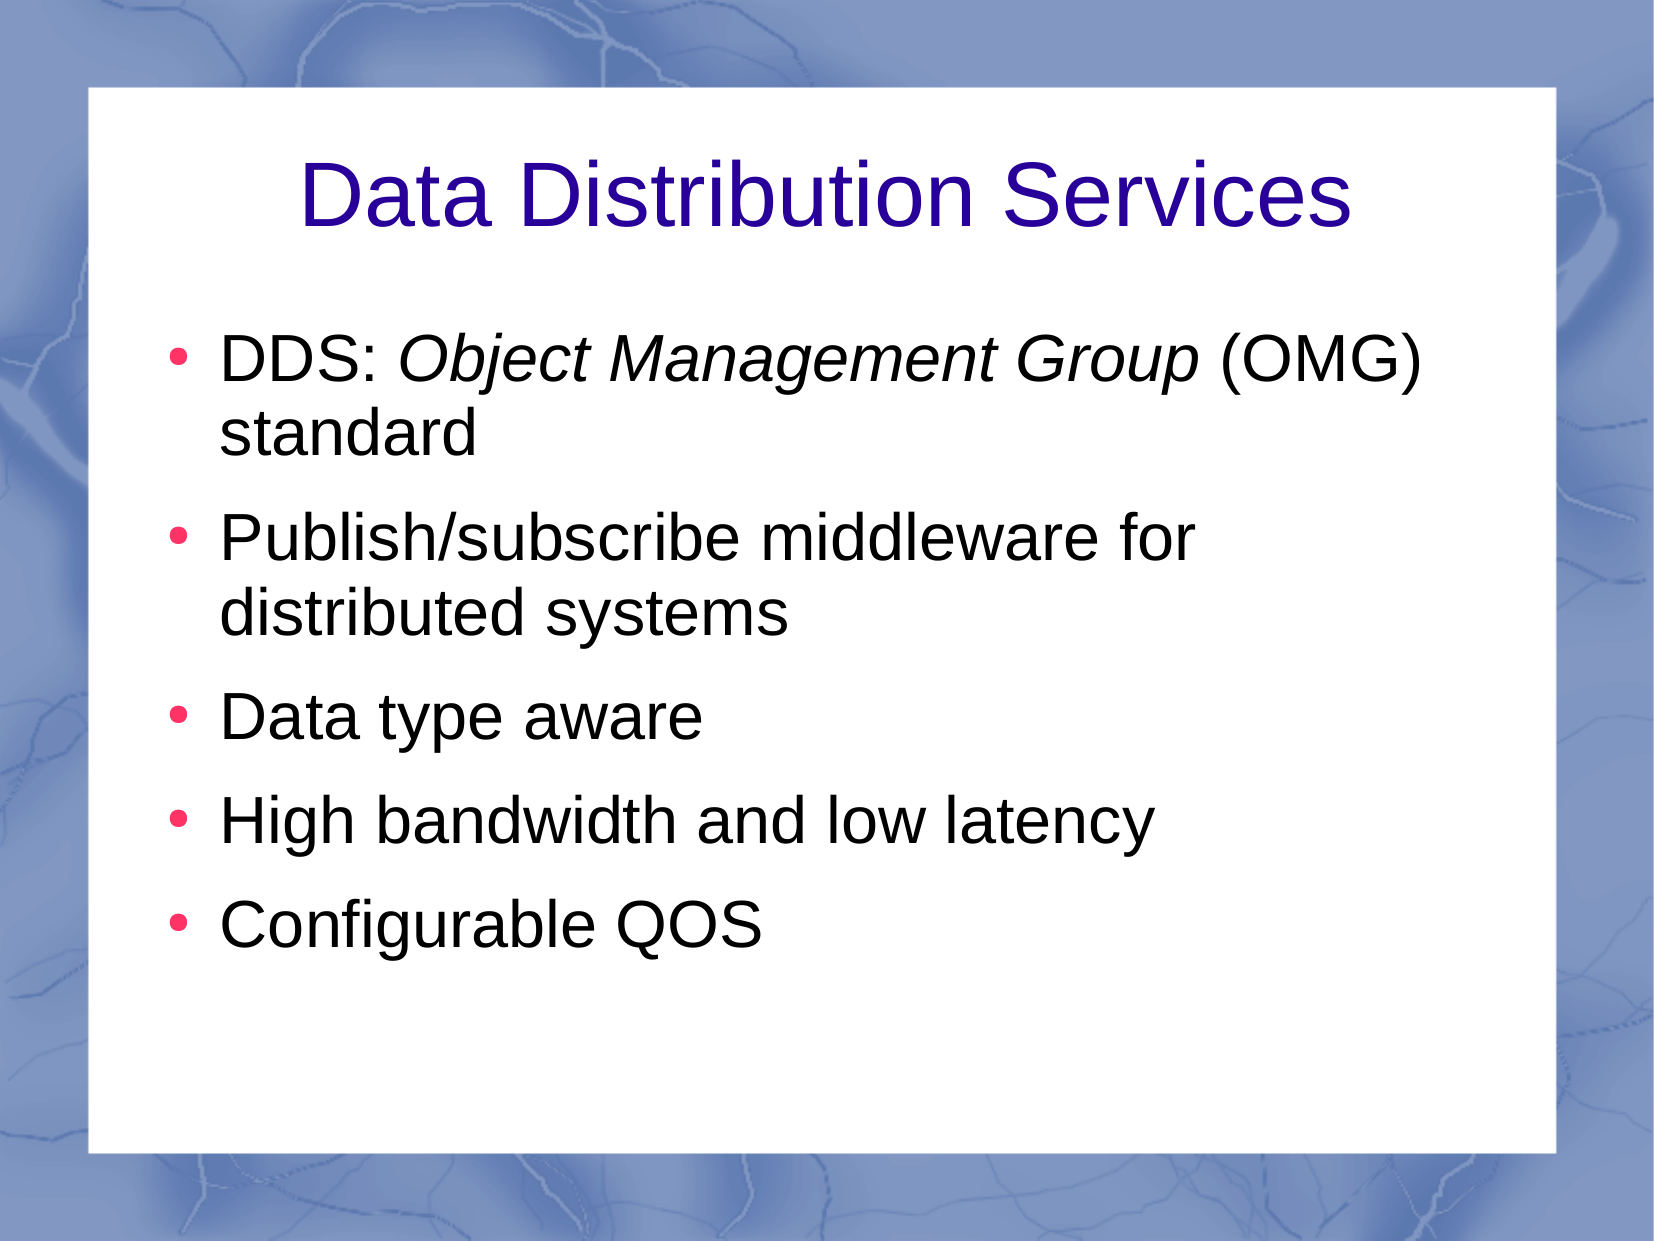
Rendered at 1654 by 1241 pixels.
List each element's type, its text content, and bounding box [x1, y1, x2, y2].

picture [0, 0, 1654, 1241]
title Data Distribution Services [118, 90, 1536, 298]
list DDS: Object Management Group (OMG) standard Publish/subscribe middleware for distributed systems Data type aware High bandwidth and low latency Configurable QOS [148, 320, 1508, 1005]
